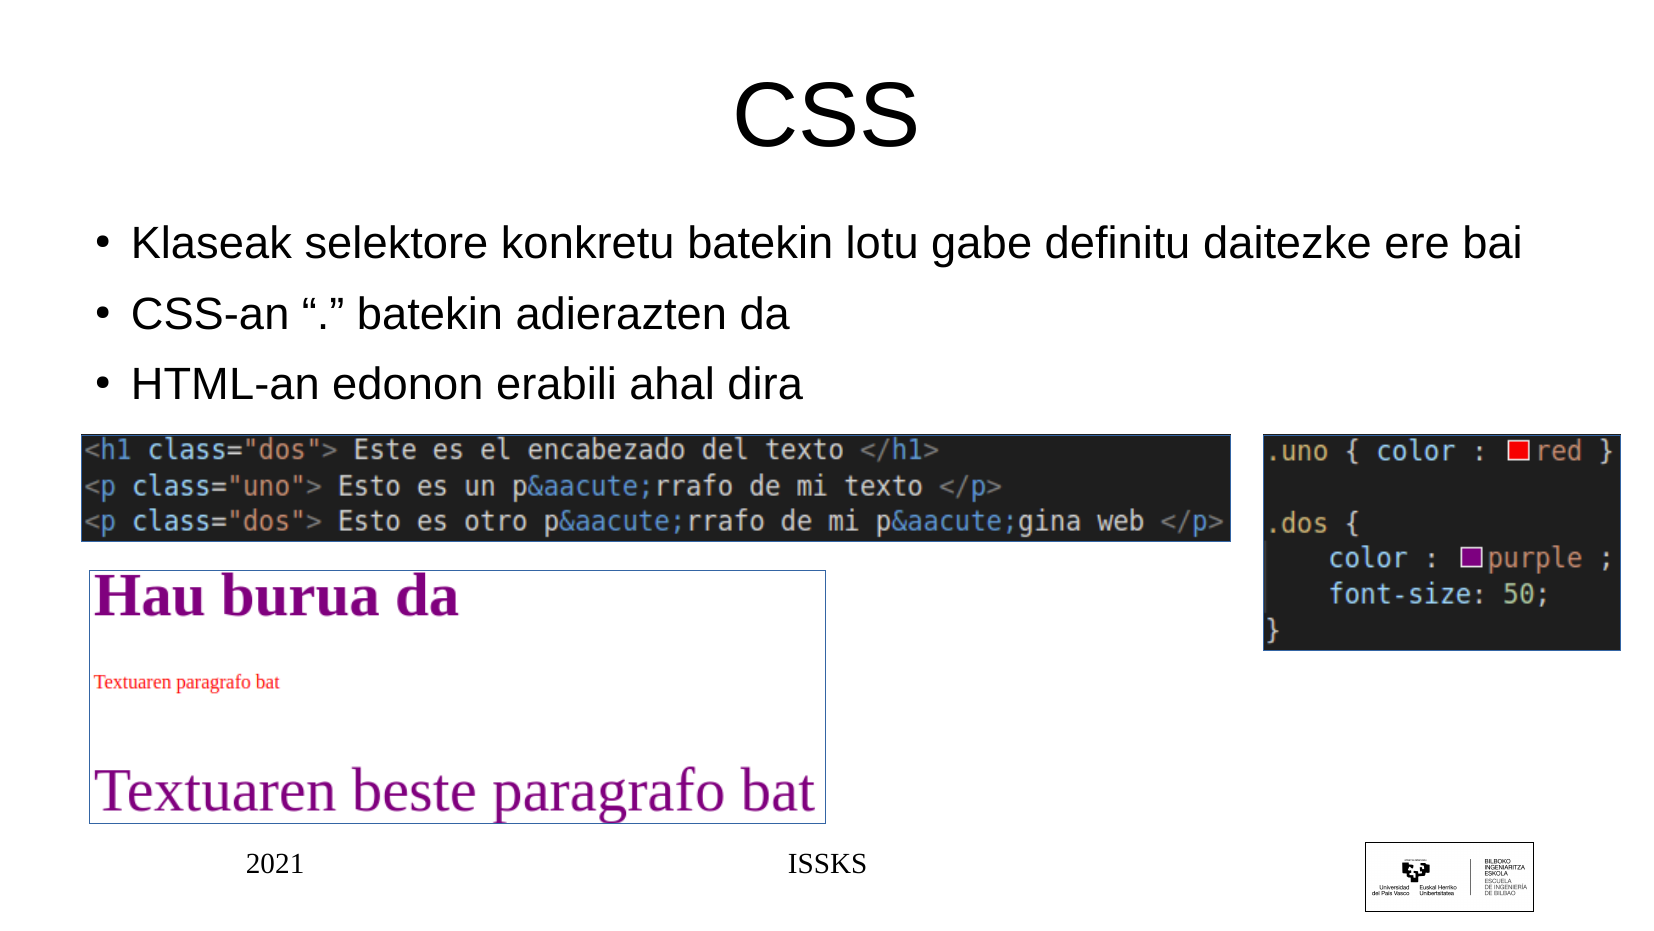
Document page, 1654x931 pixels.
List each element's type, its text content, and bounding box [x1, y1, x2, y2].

title CSS [82, 37, 1571, 193]
picture [89, 569, 826, 824]
picture [1263, 434, 1621, 651]
picture [81, 434, 1231, 542]
list Klaseak selektore konkretu batekin lotu gabe definitu daitezke ere bai CSS-an “.” batekin adierazten da HTML-an edonon erabili ahal dira [82, 217, 1546, 436]
picture [1366, 843, 1533, 911]
